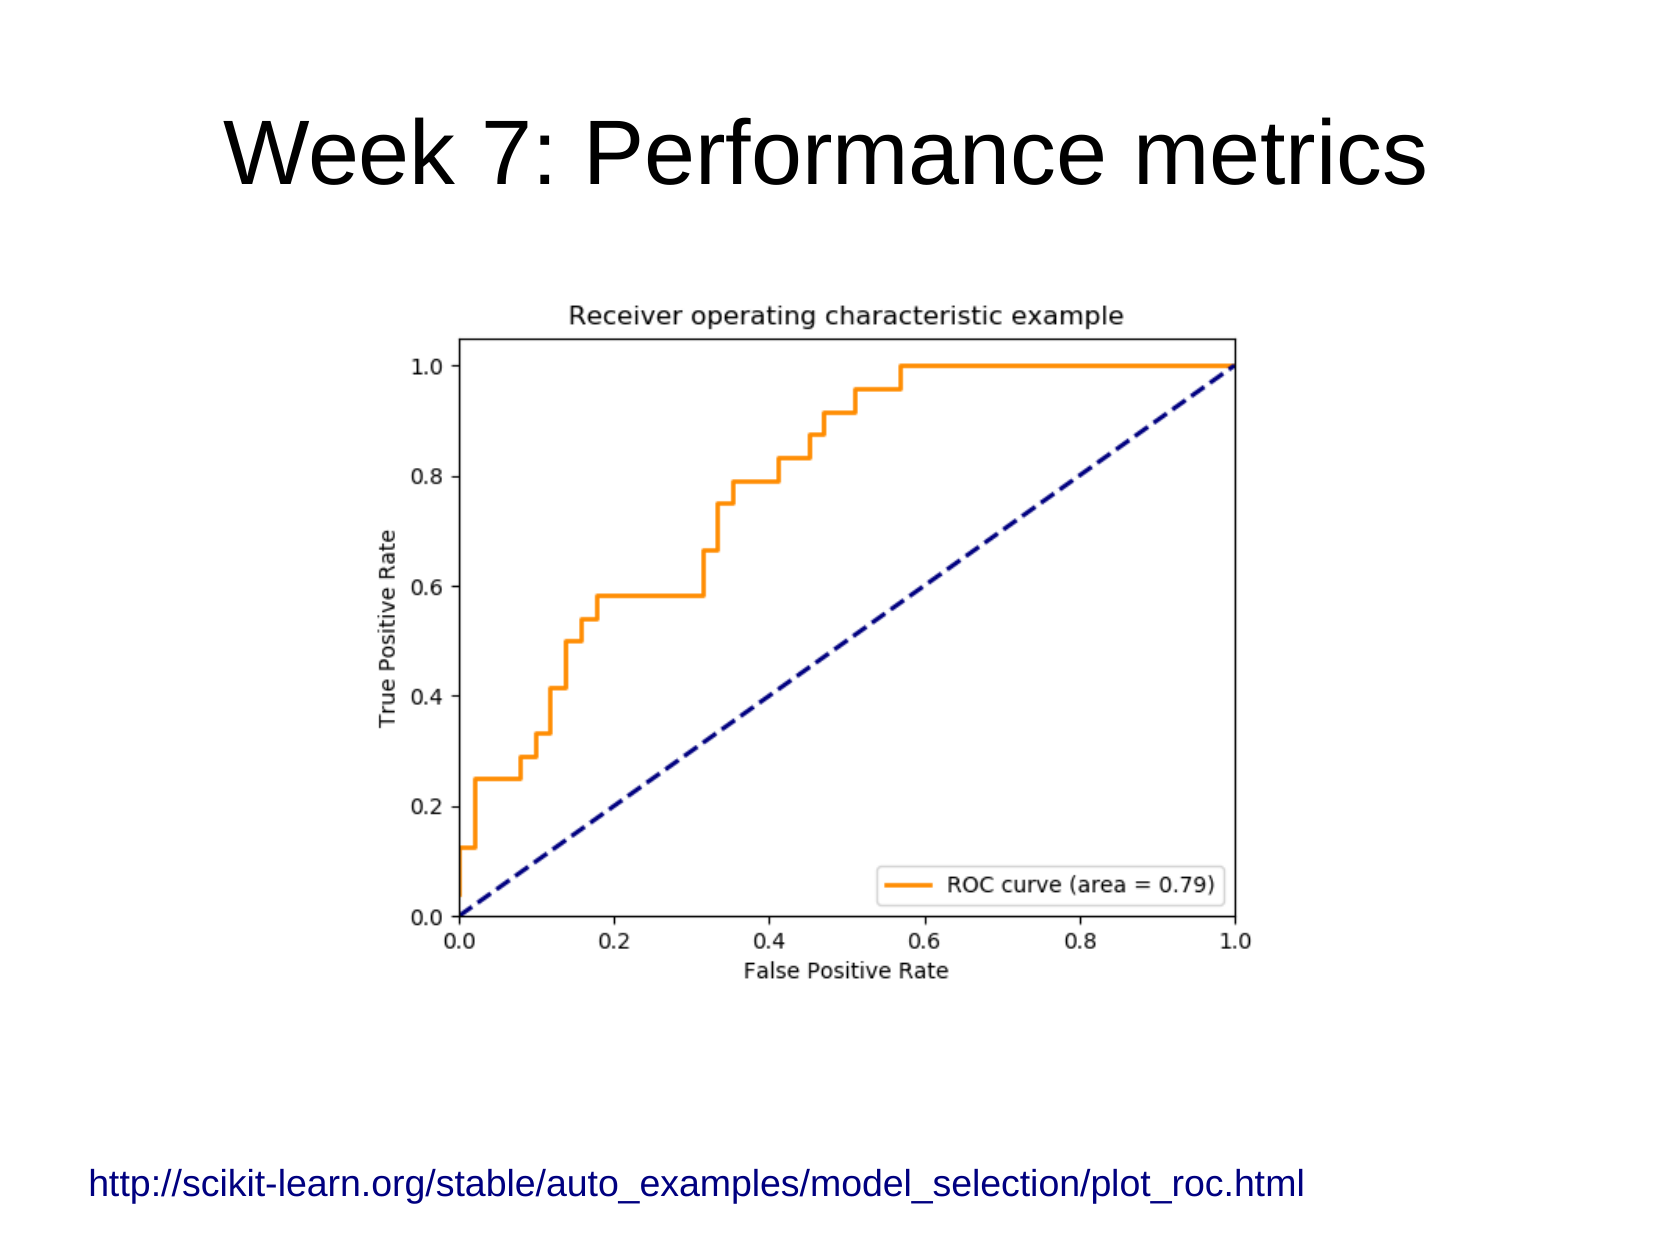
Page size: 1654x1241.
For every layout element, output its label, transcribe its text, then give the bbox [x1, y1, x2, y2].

picture [334, 248, 1335, 999]
title Week 7: Performance metrics [82, 49, 1571, 257]
text_box http://scikit-learn.org/stable/auto_examples/model_selection/plot_roc.html [73, 1155, 1321, 1212]
